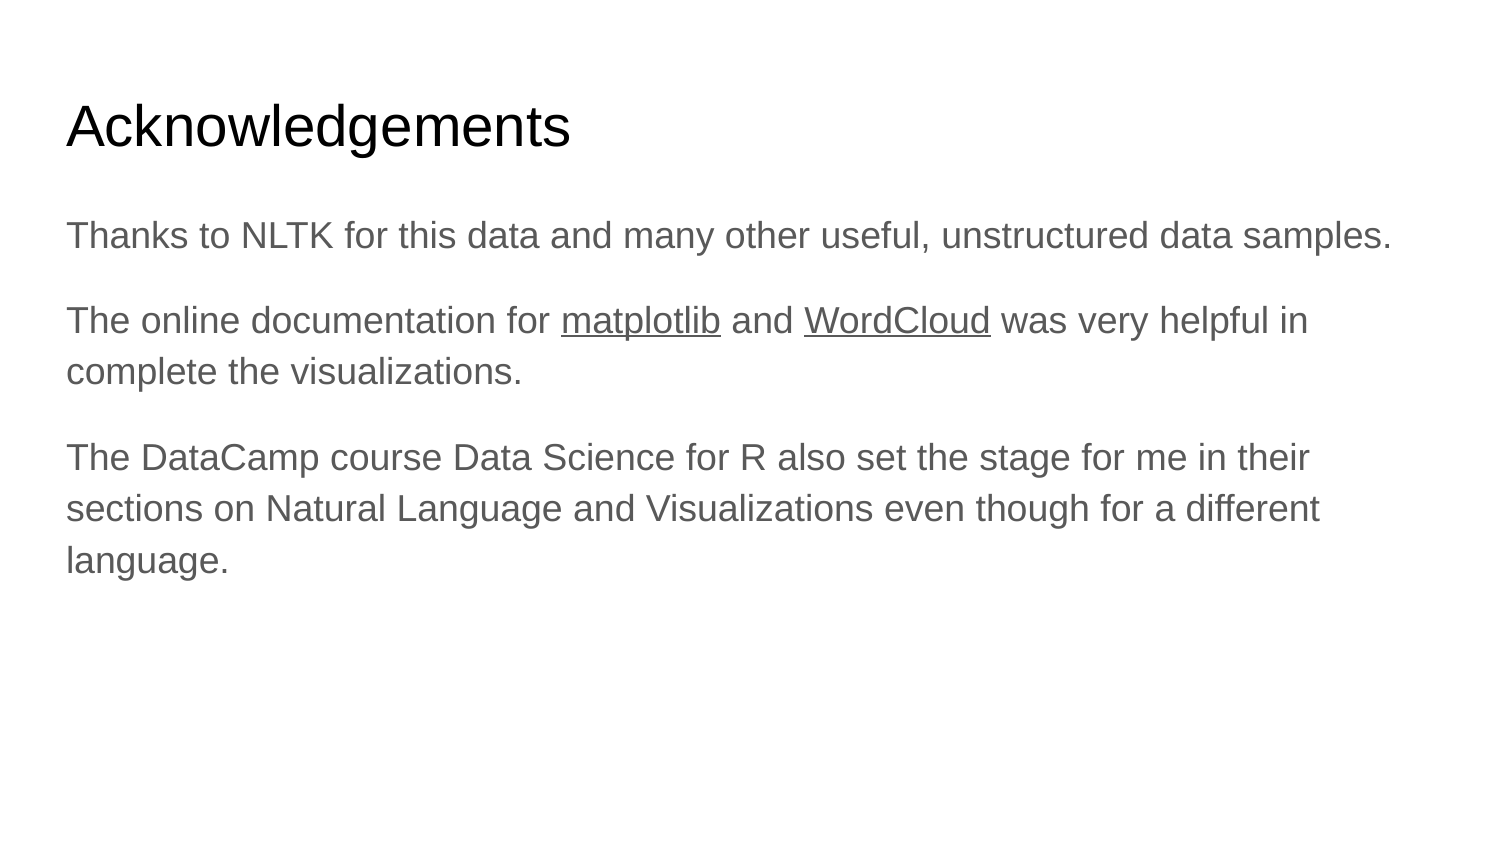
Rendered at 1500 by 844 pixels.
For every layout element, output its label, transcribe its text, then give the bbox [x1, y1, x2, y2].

title Acknowledgements [51, 72, 1449, 167]
list Thanks to NLTK for this data and many other useful, unstructured data samples. The online documentation for matplotlib and WordCloud was very helpful in complete the visualizations. The DataCamp course Data Science for R also set the stage for me in their sections on Natural Language and Visualizations even though for a different language. [51, 189, 1449, 750]
